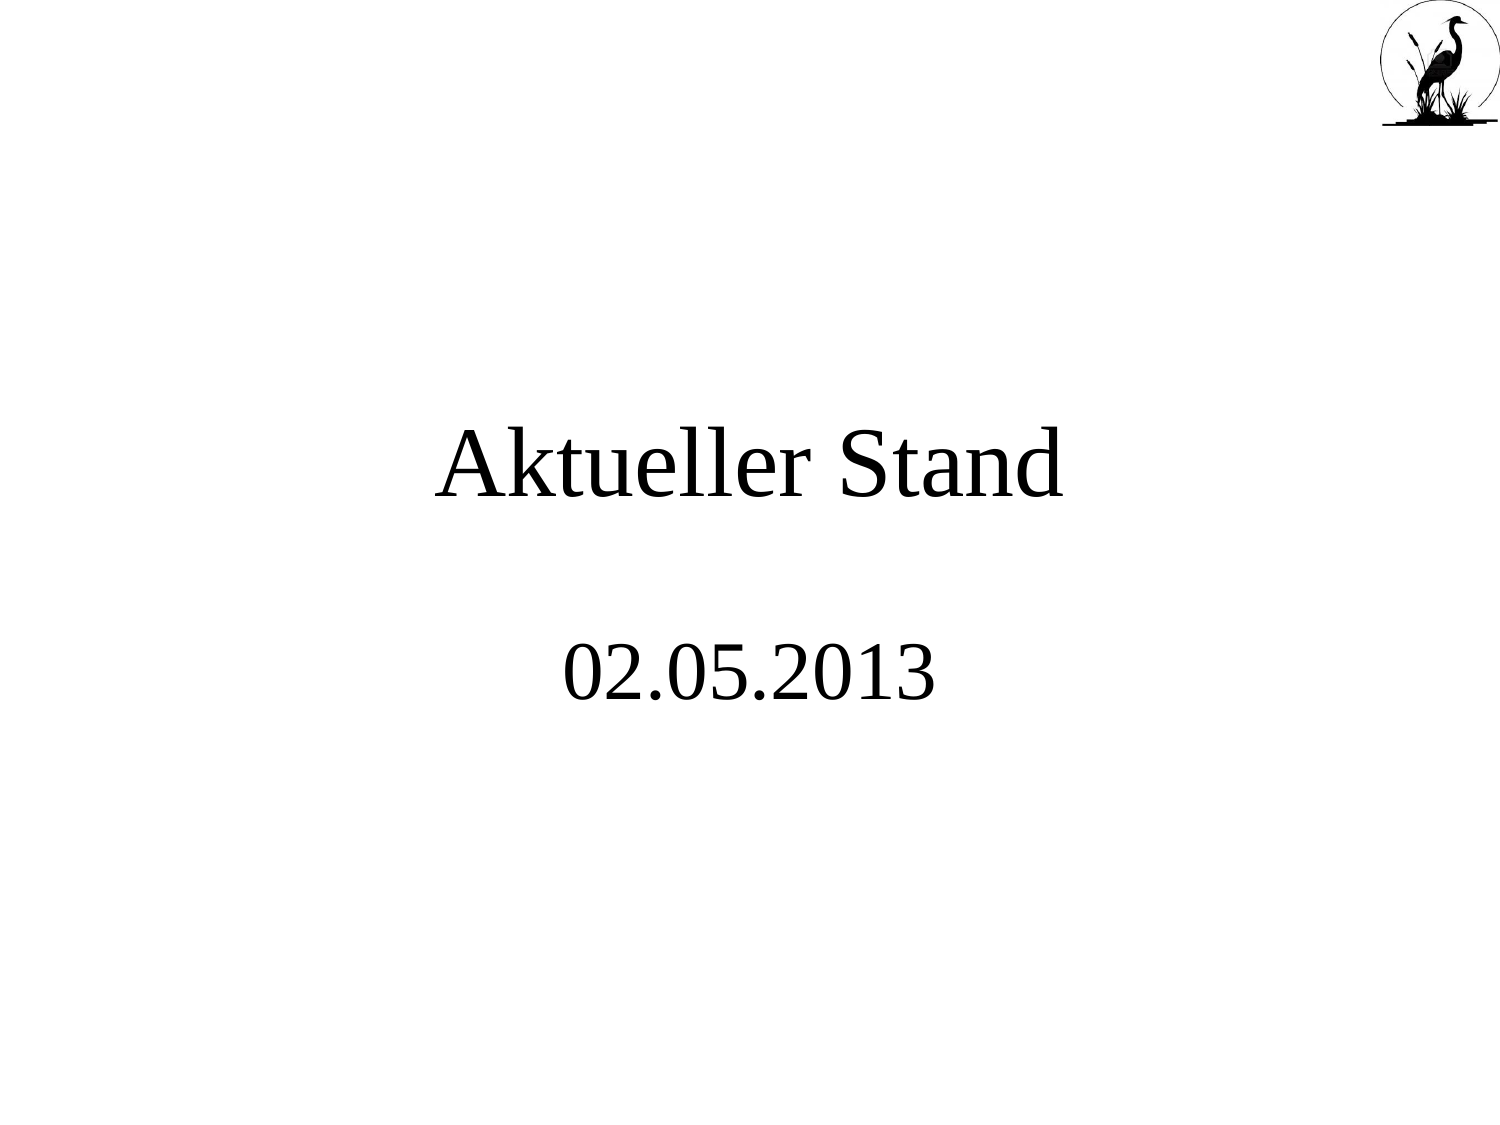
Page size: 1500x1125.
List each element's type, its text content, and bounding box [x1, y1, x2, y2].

title Aktueller Stand 02.05.2013 [112, 388, 1388, 724]
picture [1380, 0, 1500, 126]
